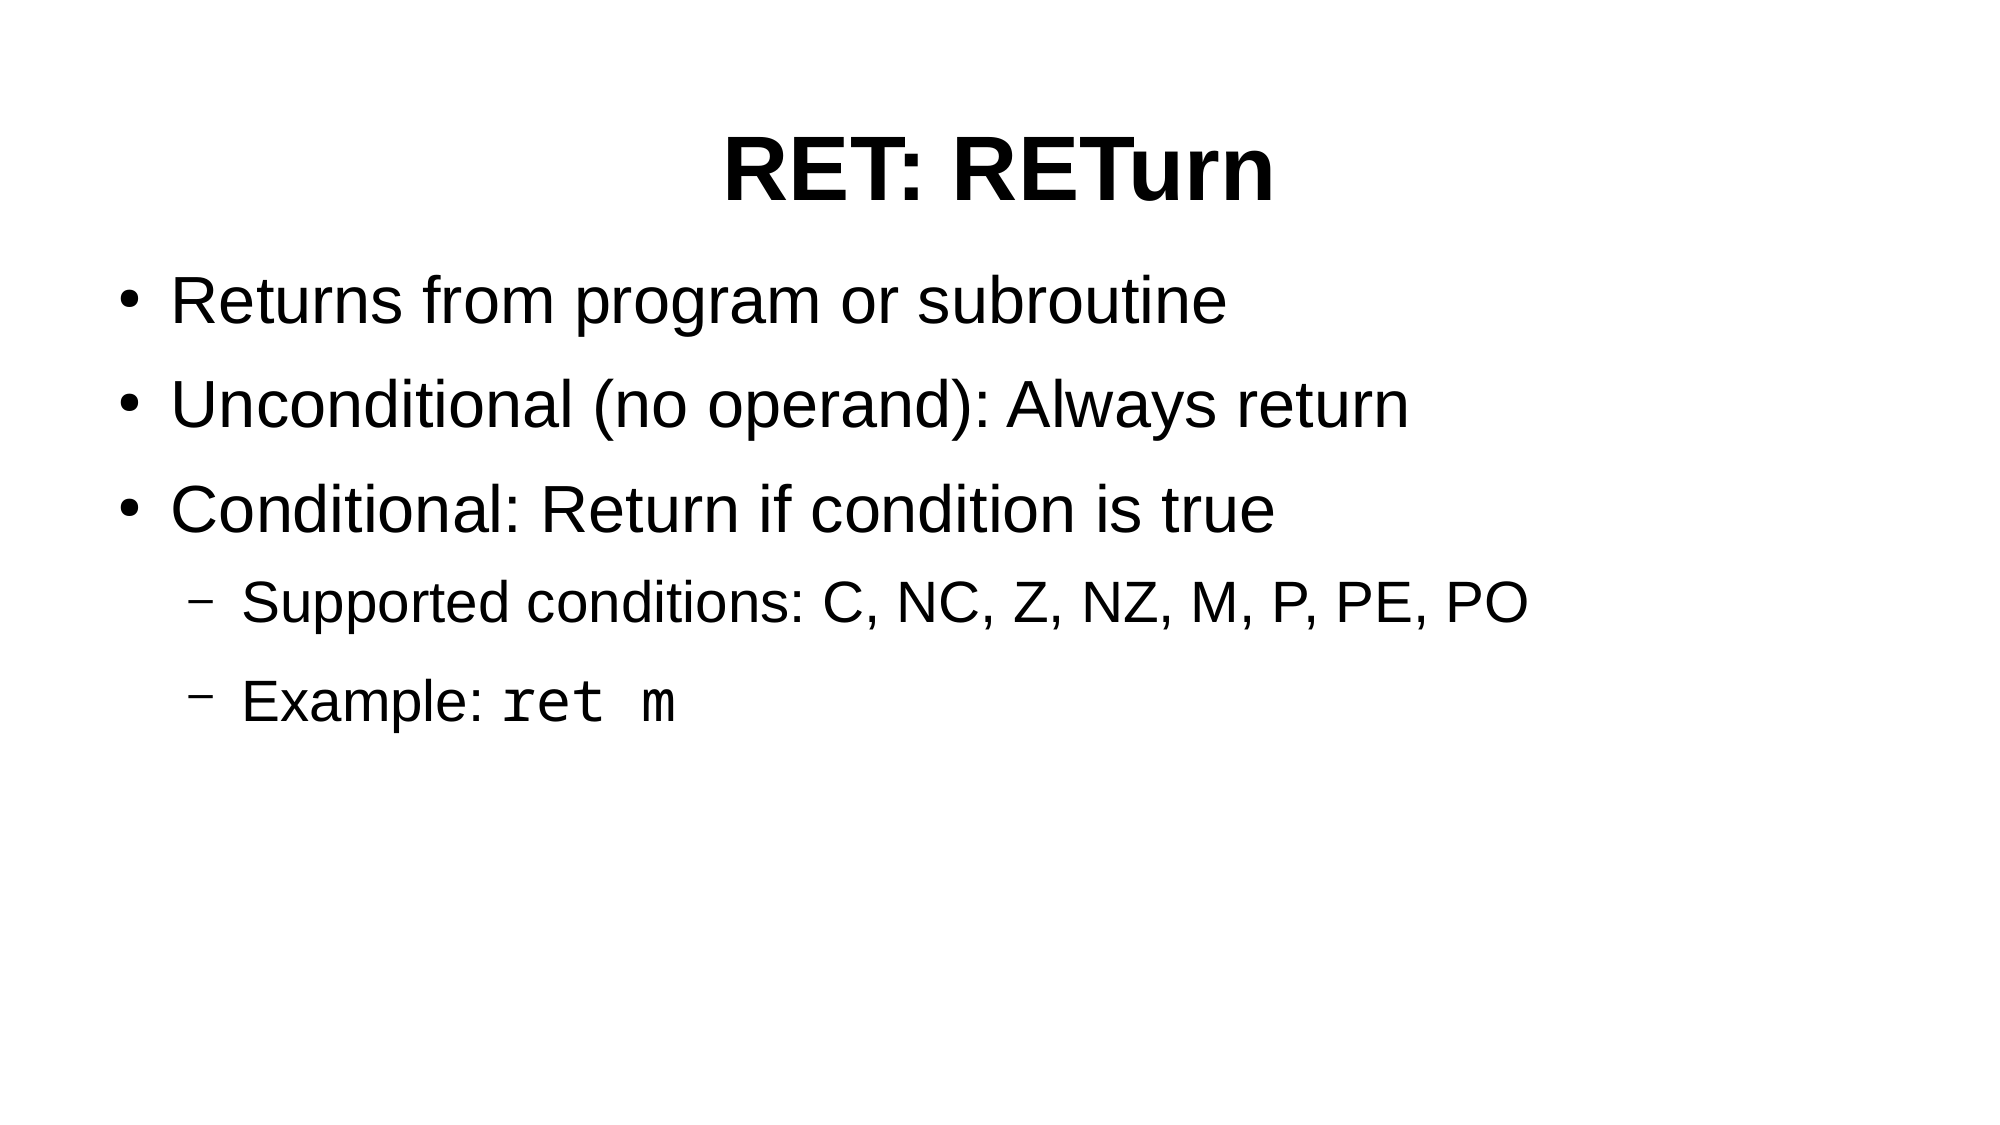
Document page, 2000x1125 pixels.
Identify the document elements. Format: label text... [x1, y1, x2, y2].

list Returns from program or subroutine Unconditional (no operand): Always return Conditional: Return if condition is true Supported conditions: C, NC, Z, NZ, M, P, PE, PO Example: ret m [99, 263, 1935, 1066]
title RET: RETurn [137, 59, 1862, 263]
